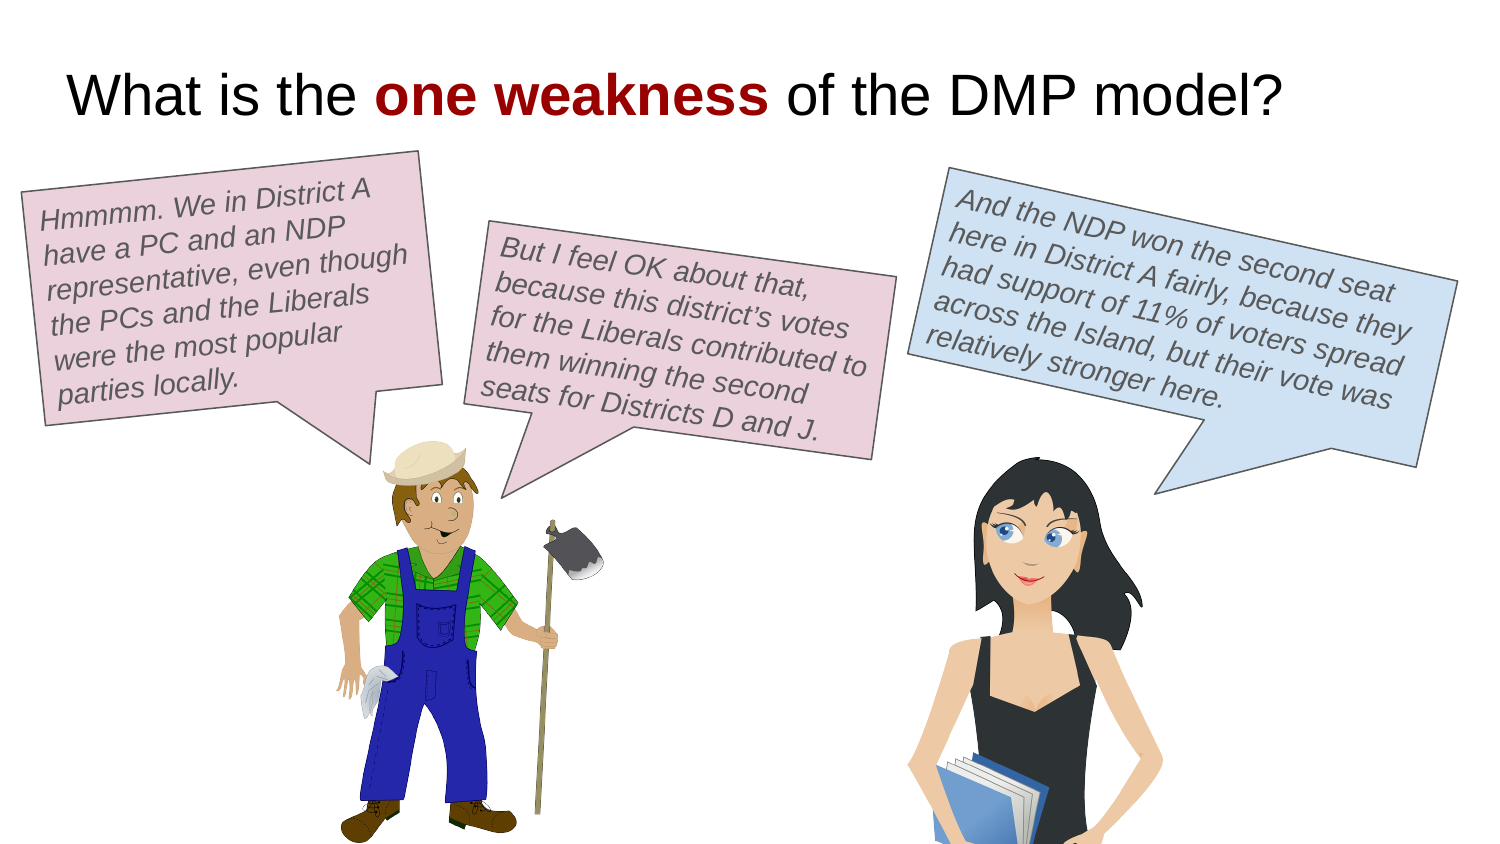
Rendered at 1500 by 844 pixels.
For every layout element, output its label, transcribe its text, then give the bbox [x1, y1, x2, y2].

text_box And the NDP won the second seat here in District A fairly, because they had support of 11% of voters spread across the Island, but their vote was relatively stronger here. [907, 167, 1458, 492]
text_box Hmmmm. We in District A have a PC and an NDP representative, even though the PCs and the Liberals were the most popular parties locally. [21, 150, 443, 442]
title What is the one weakness of the DMP model? [51, 42, 1449, 135]
text_box But I feel OK about that, because this district’s votes for the Liberals contributed to them winning the second seats for Districts D and J. [463, 220, 897, 460]
picture [336, 441, 604, 843]
picture [907, 457, 1163, 844]
